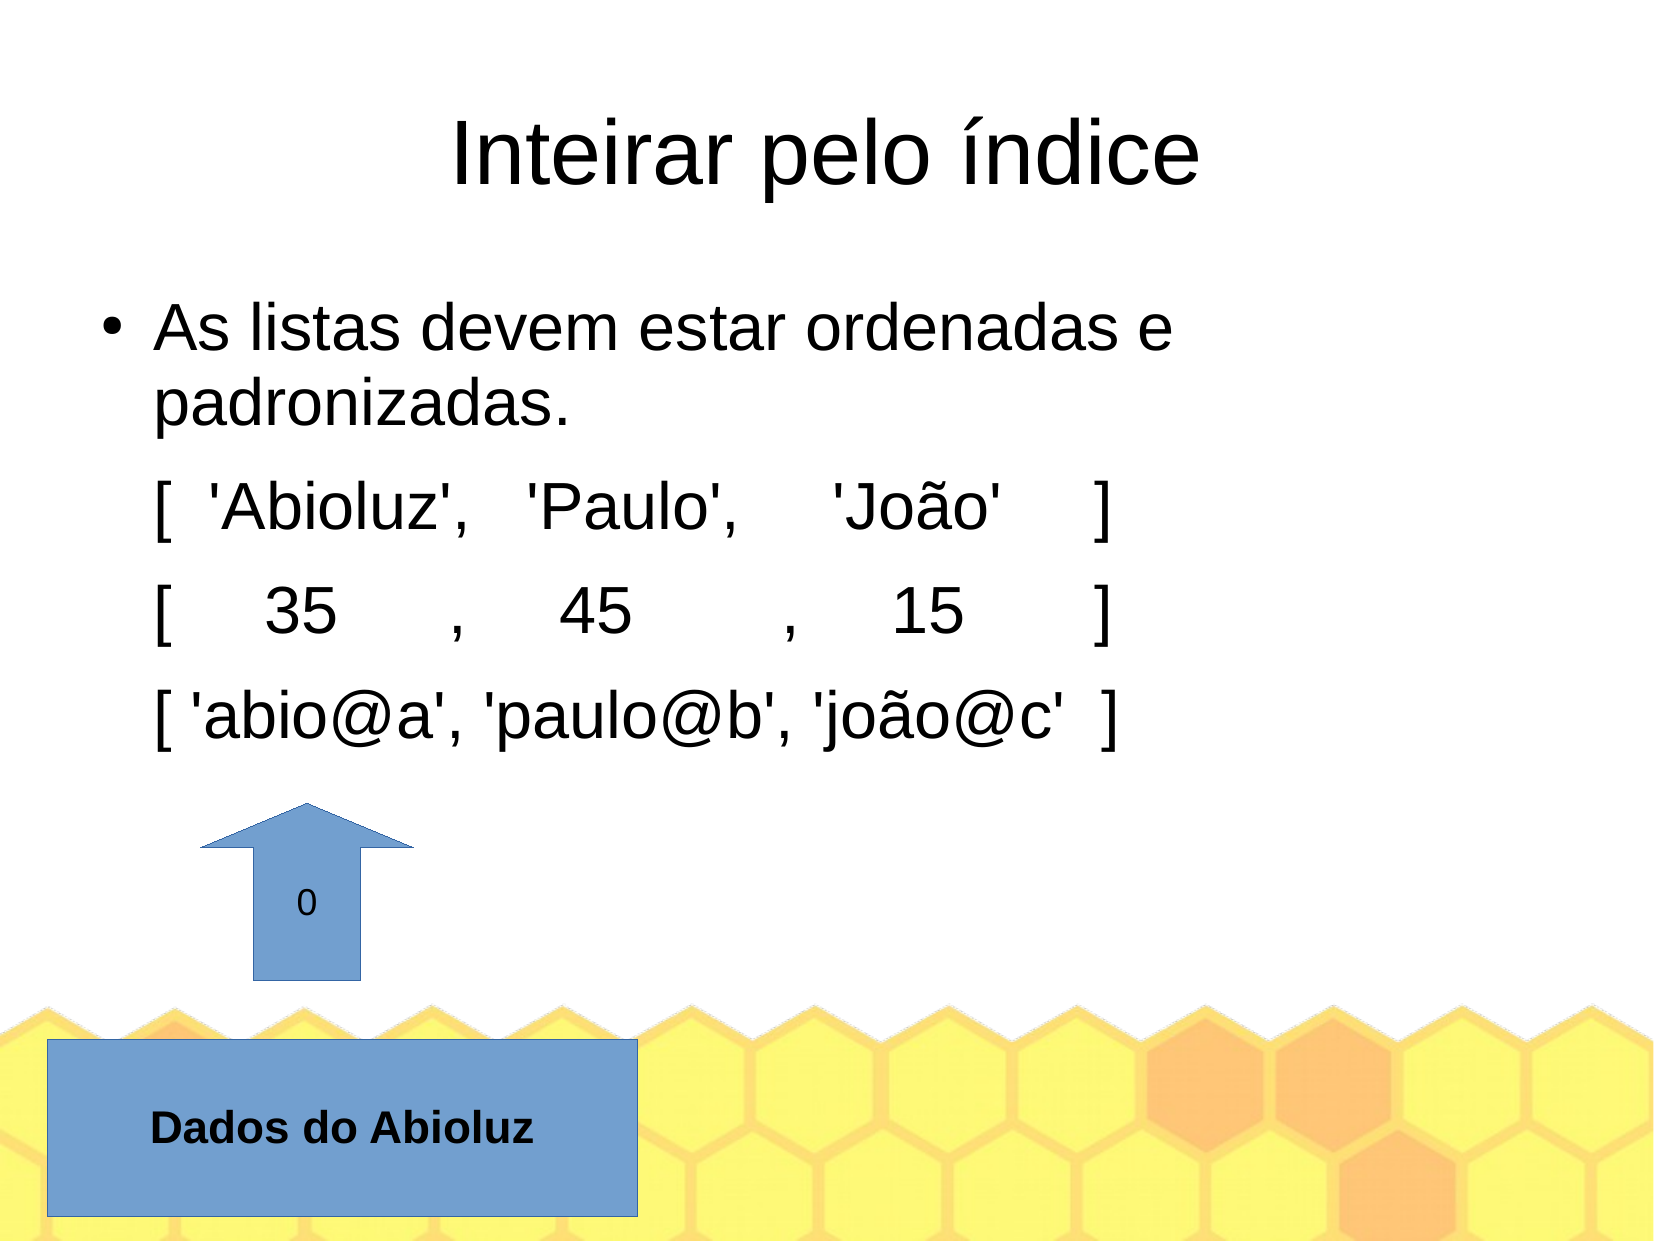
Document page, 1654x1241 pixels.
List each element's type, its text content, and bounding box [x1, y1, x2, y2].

text_box 0 [200, 803, 414, 981]
list As listas devem estar ordenadas e padronizadas. [ 'Abioluz', 'Paulo', 'João' ] [ 35 , 45 , 15 ] [ 'abio@a', 'paulo@b', 'joão@c' ] [82, 290, 1571, 1010]
text_box Dados do Abioluz [47, 1039, 638, 1217]
picture [0, 1001, 1654, 1241]
title Inteirar pelo índice [82, 49, 1571, 257]
